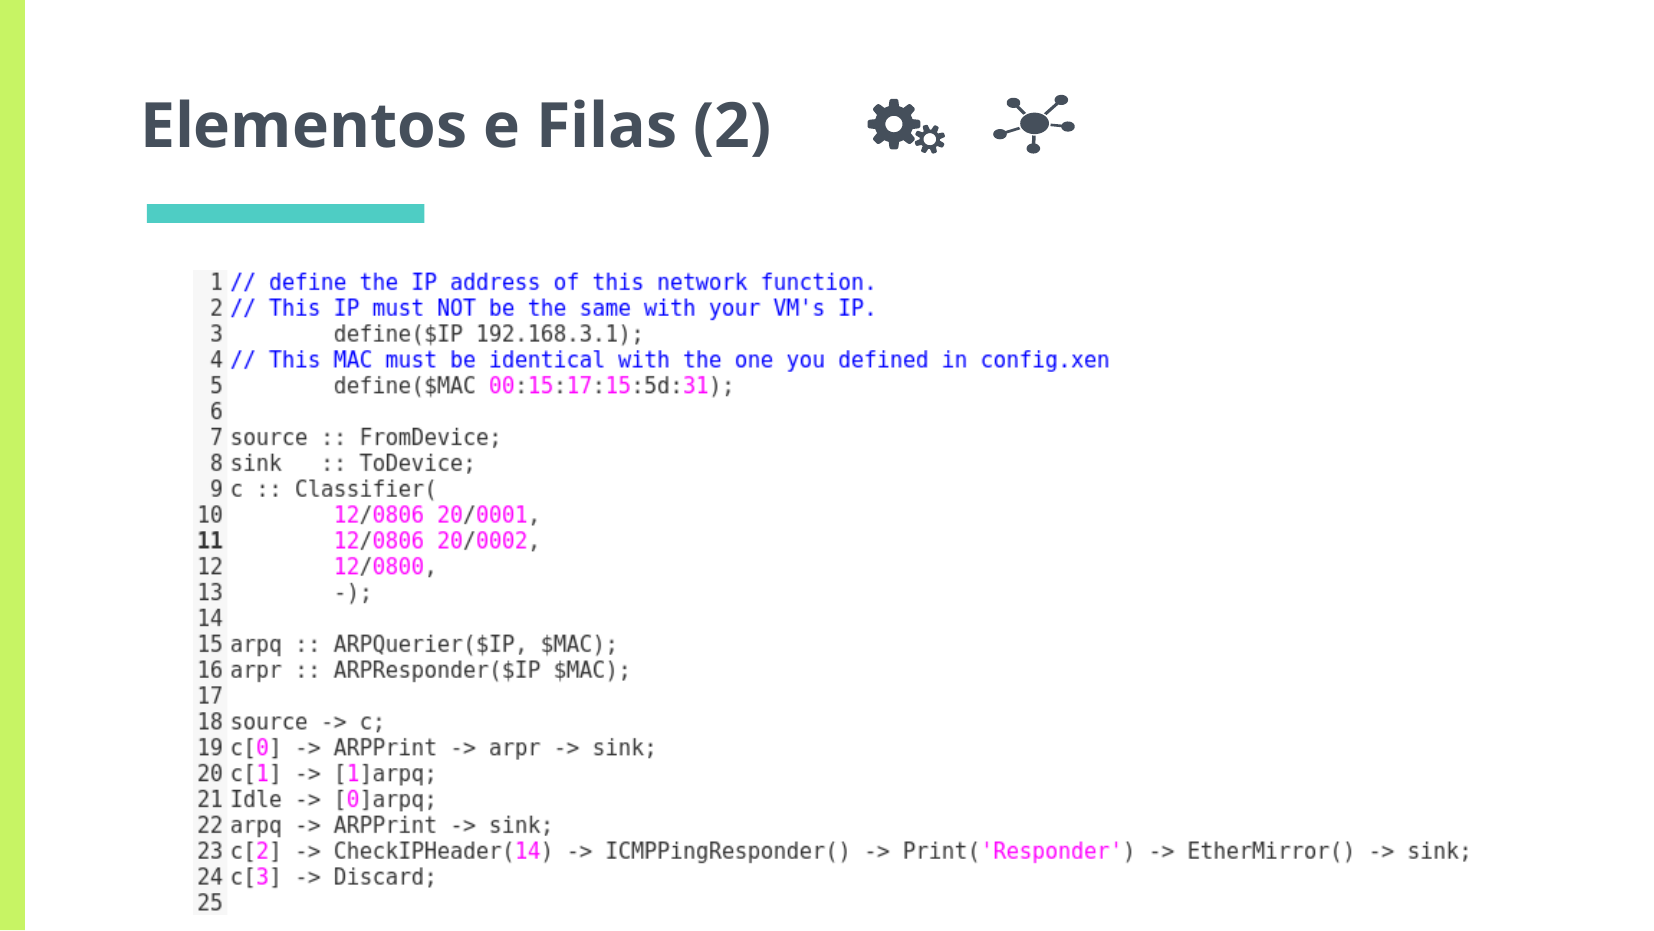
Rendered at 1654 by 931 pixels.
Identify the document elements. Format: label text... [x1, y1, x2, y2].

title Elementos e Filas (2) [124, 0, 1529, 176]
text_box [1050, 121, 1075, 132]
text_box [867, 98, 945, 154]
text_box [993, 94, 1069, 154]
picture [193, 270, 1475, 915]
